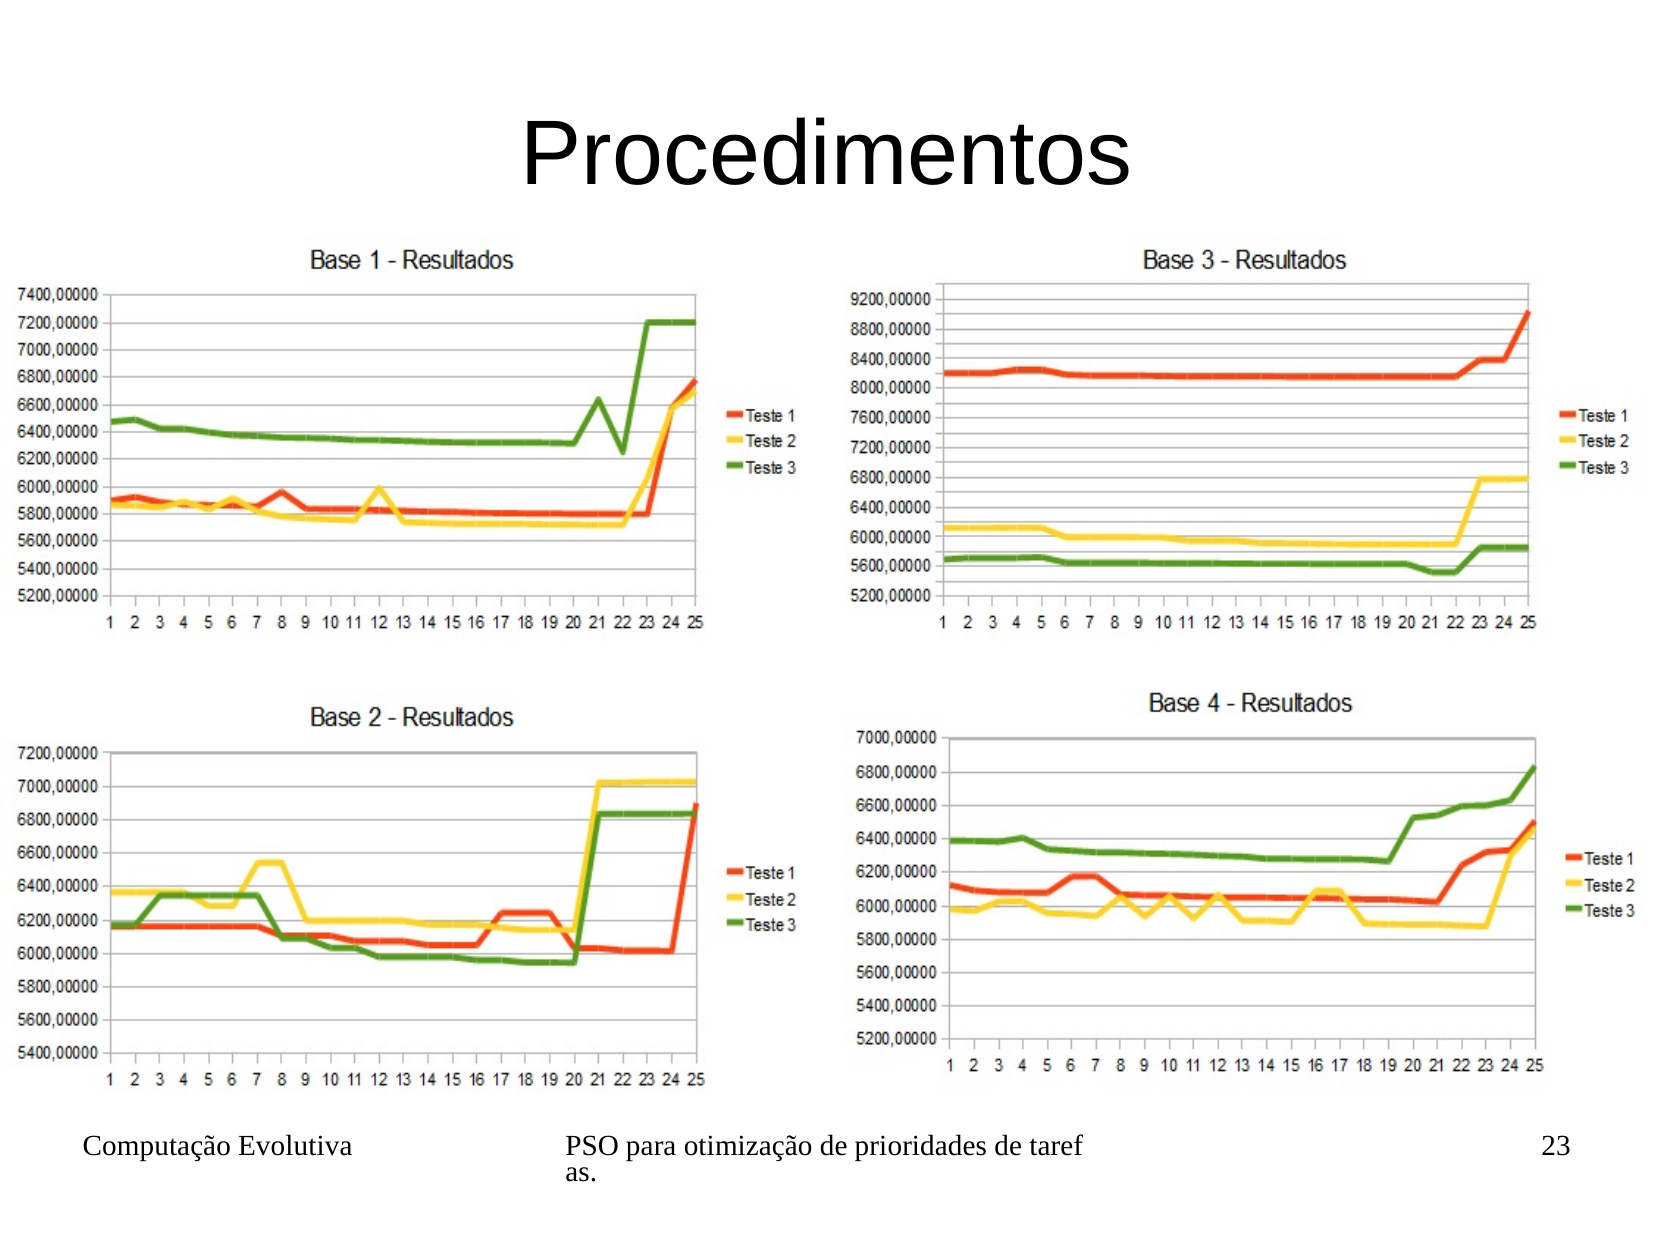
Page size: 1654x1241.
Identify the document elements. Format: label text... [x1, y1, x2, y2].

title Procedimentos [82, 49, 1571, 236]
picture [0, 236, 1654, 1123]
